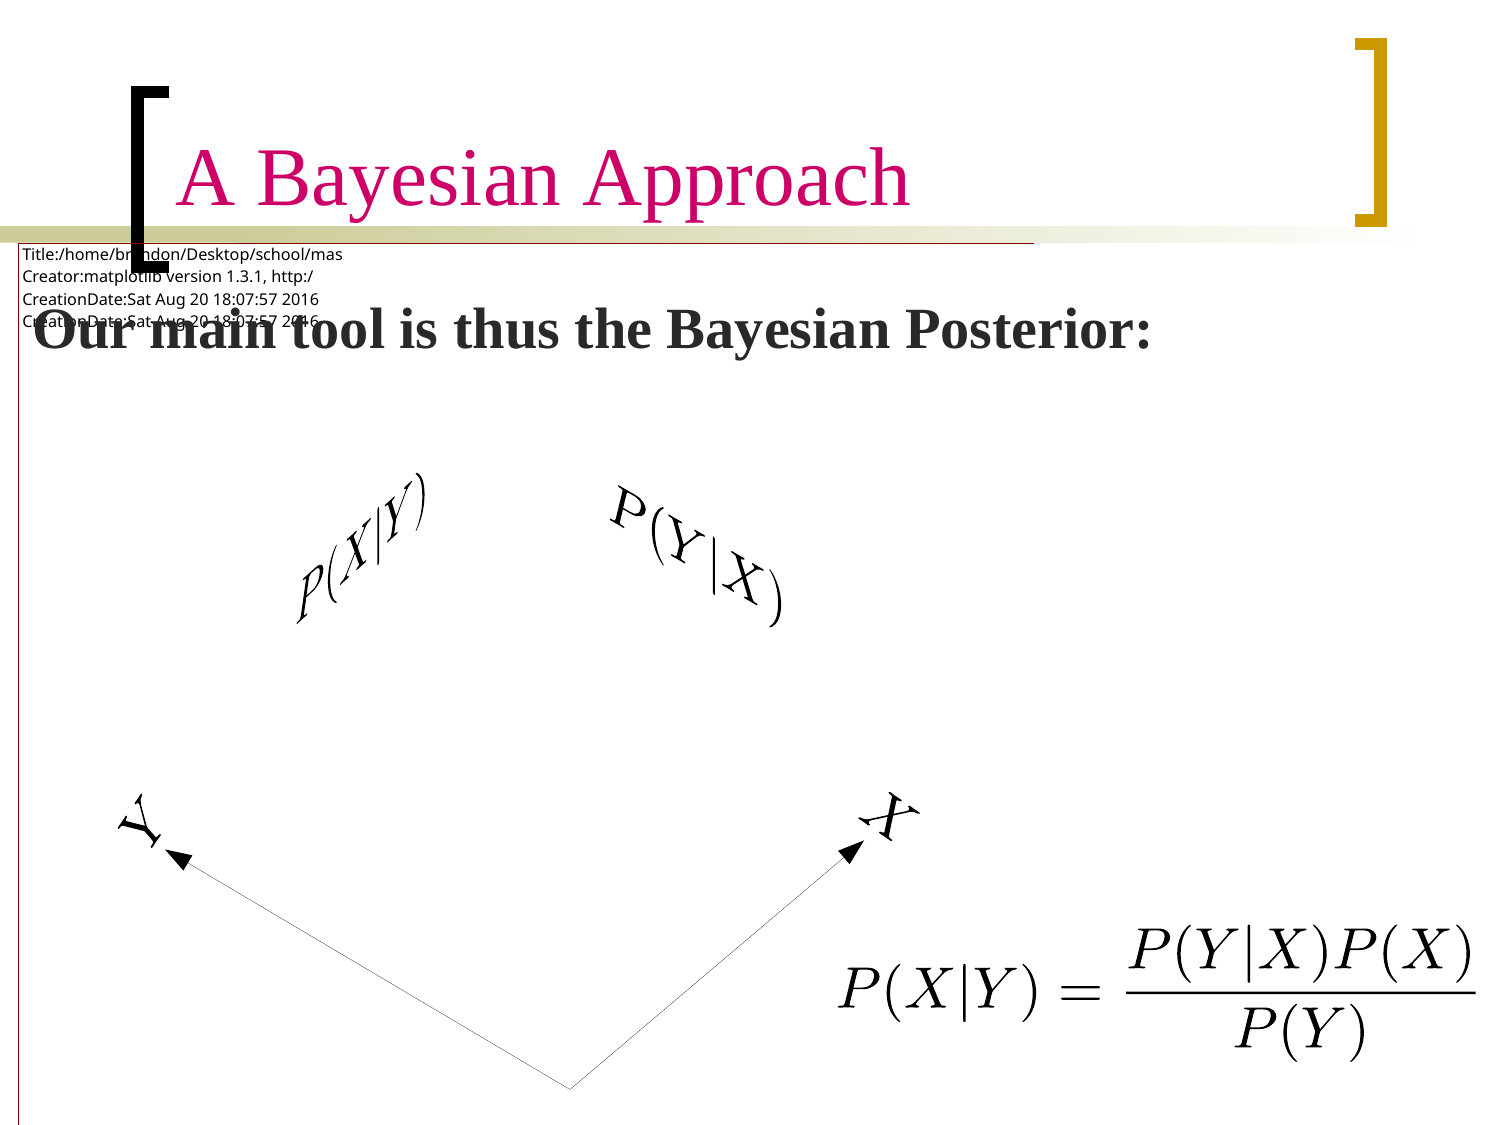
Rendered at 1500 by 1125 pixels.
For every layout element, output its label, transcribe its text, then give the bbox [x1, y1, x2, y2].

text_box [856, 784, 923, 848]
text_box [294, 461, 429, 641]
text_box [116, 791, 176, 853]
text_box [607, 474, 787, 637]
text_box [835, 924, 1476, 1062]
text_box Our main tool is thus the Bayesian Posterior: [17, 283, 1169, 369]
picture [17, 242, 1034, 283]
picture [17, 369, 1034, 1125]
title A Bayesian Approach [160, 15, 1336, 247]
